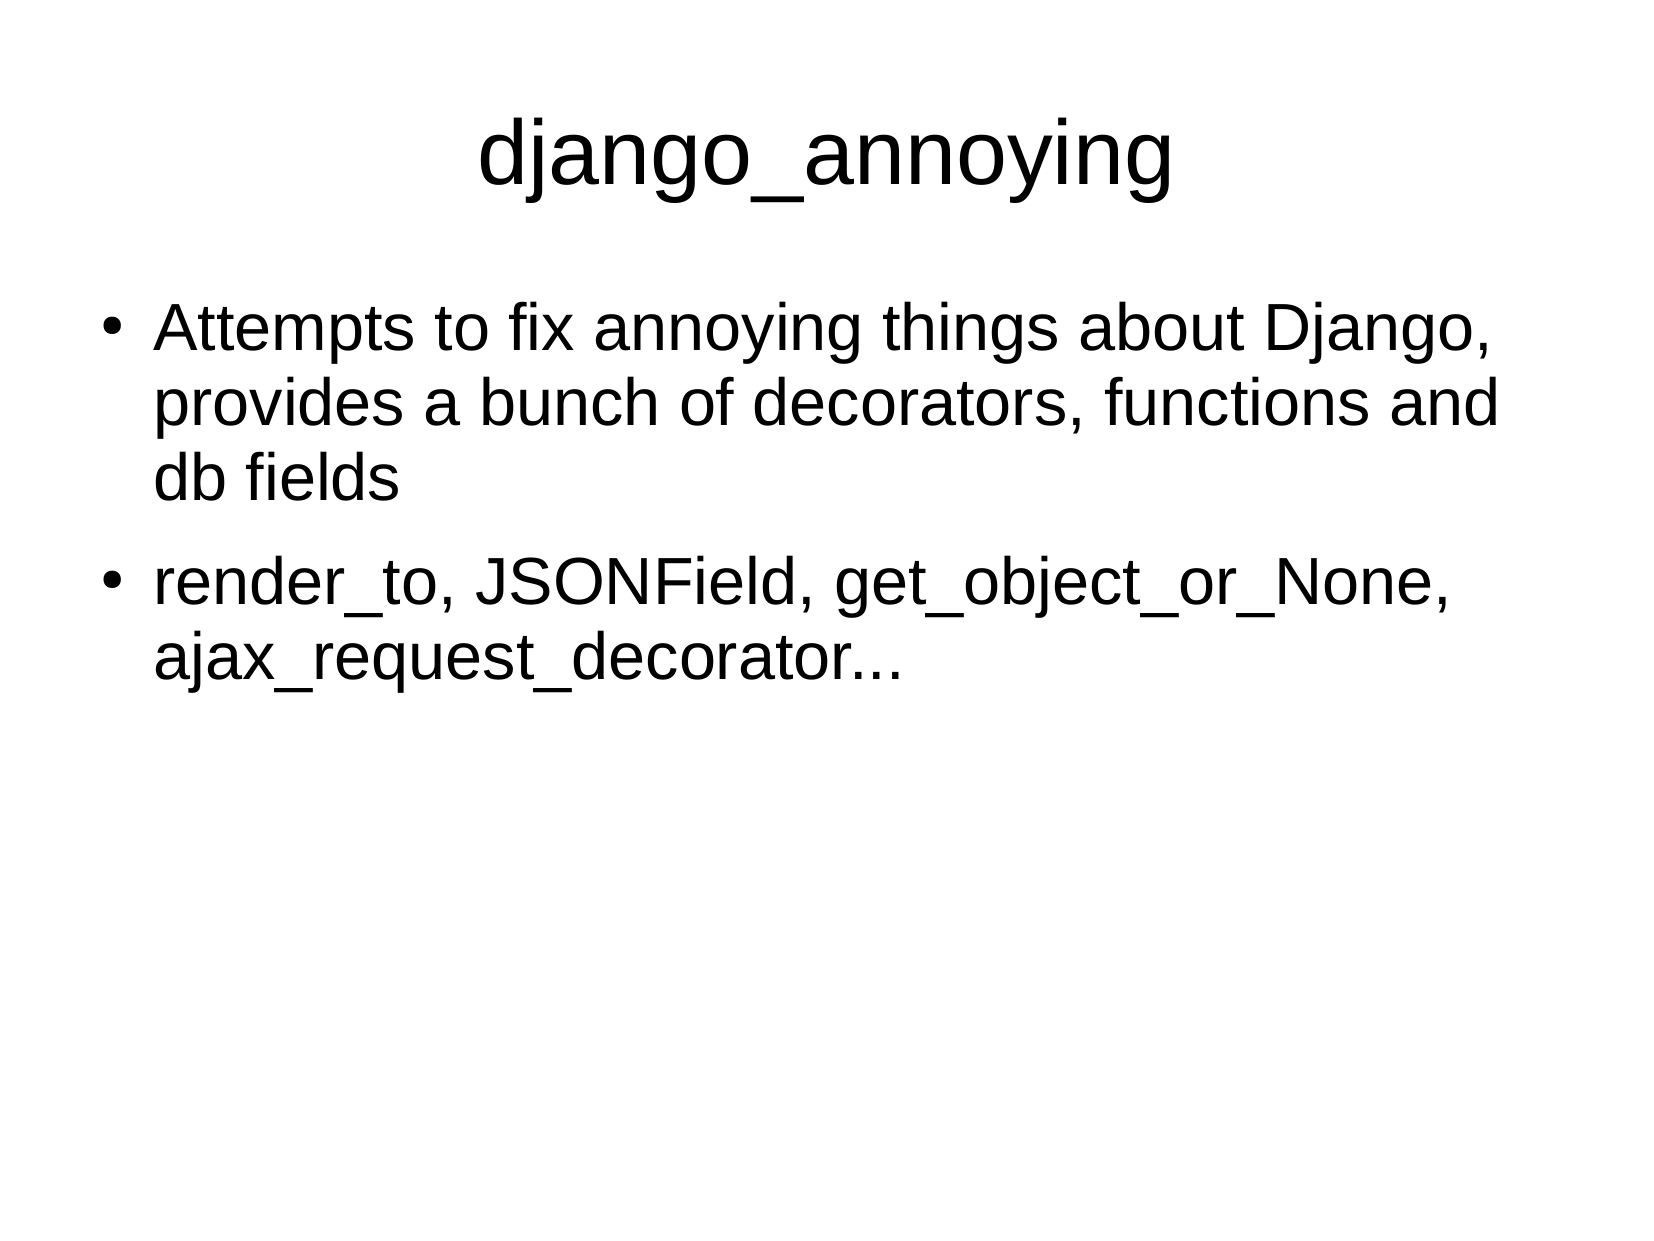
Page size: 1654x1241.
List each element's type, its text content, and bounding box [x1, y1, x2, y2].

title django_annoying [82, 49, 1571, 257]
list Attempts to fix annoying things about Django, provides a bunch of decorators, functions and db fields render_to, JSONField, get_object_or_None, ajax_request_decorator... [82, 290, 1538, 1010]
